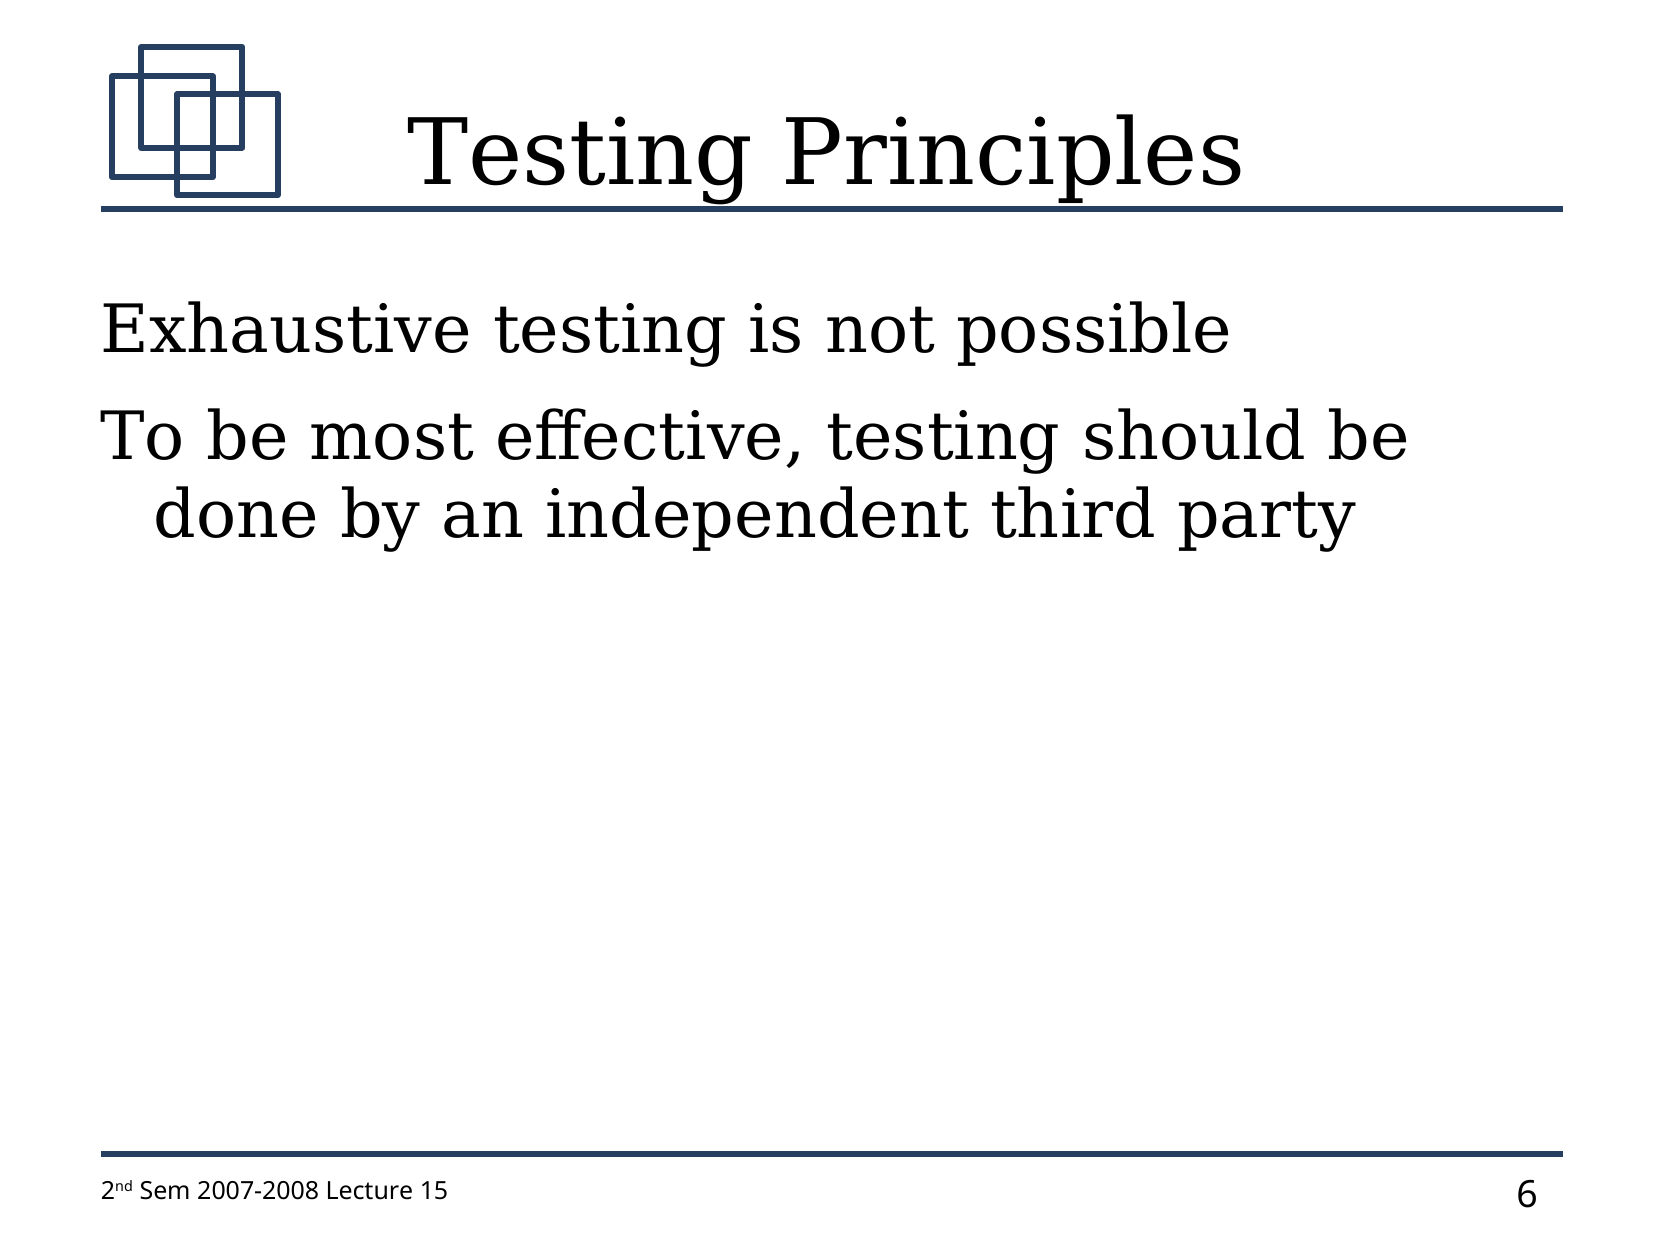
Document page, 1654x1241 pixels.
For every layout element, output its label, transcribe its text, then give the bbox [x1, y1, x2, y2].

title Testing Principles [82, 49, 1571, 257]
list Exhaustive testing is not possible To be most effective, testing should be done by an independent third party [82, 290, 1571, 1109]
